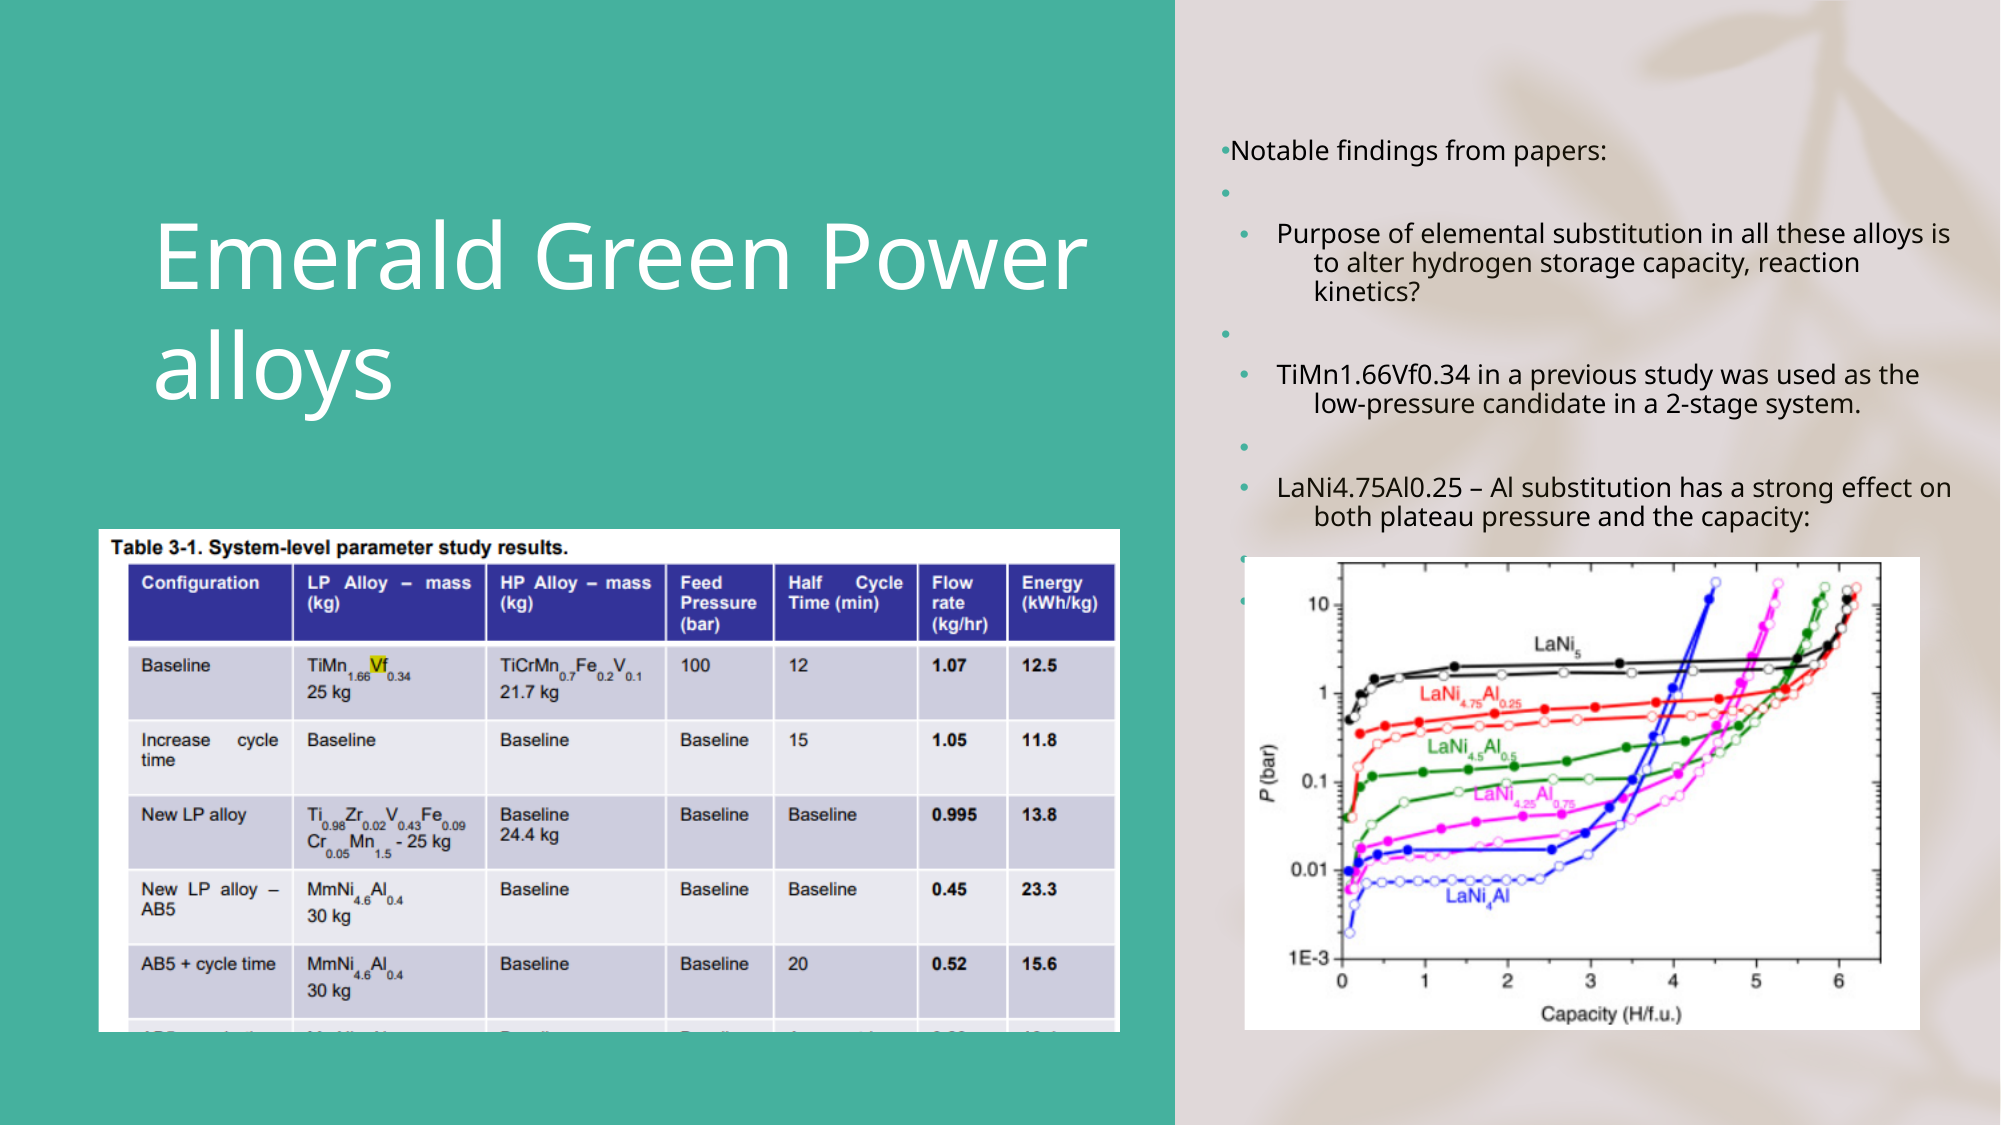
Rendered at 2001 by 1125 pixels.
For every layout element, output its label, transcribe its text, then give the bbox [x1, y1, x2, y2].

picture [1140, 0, 2000, 1125]
text_box [0, 0, 1189, 1125]
title Emerald Green Power alloys [137, 75, 1138, 541]
picture [98, 529, 1120, 1032]
